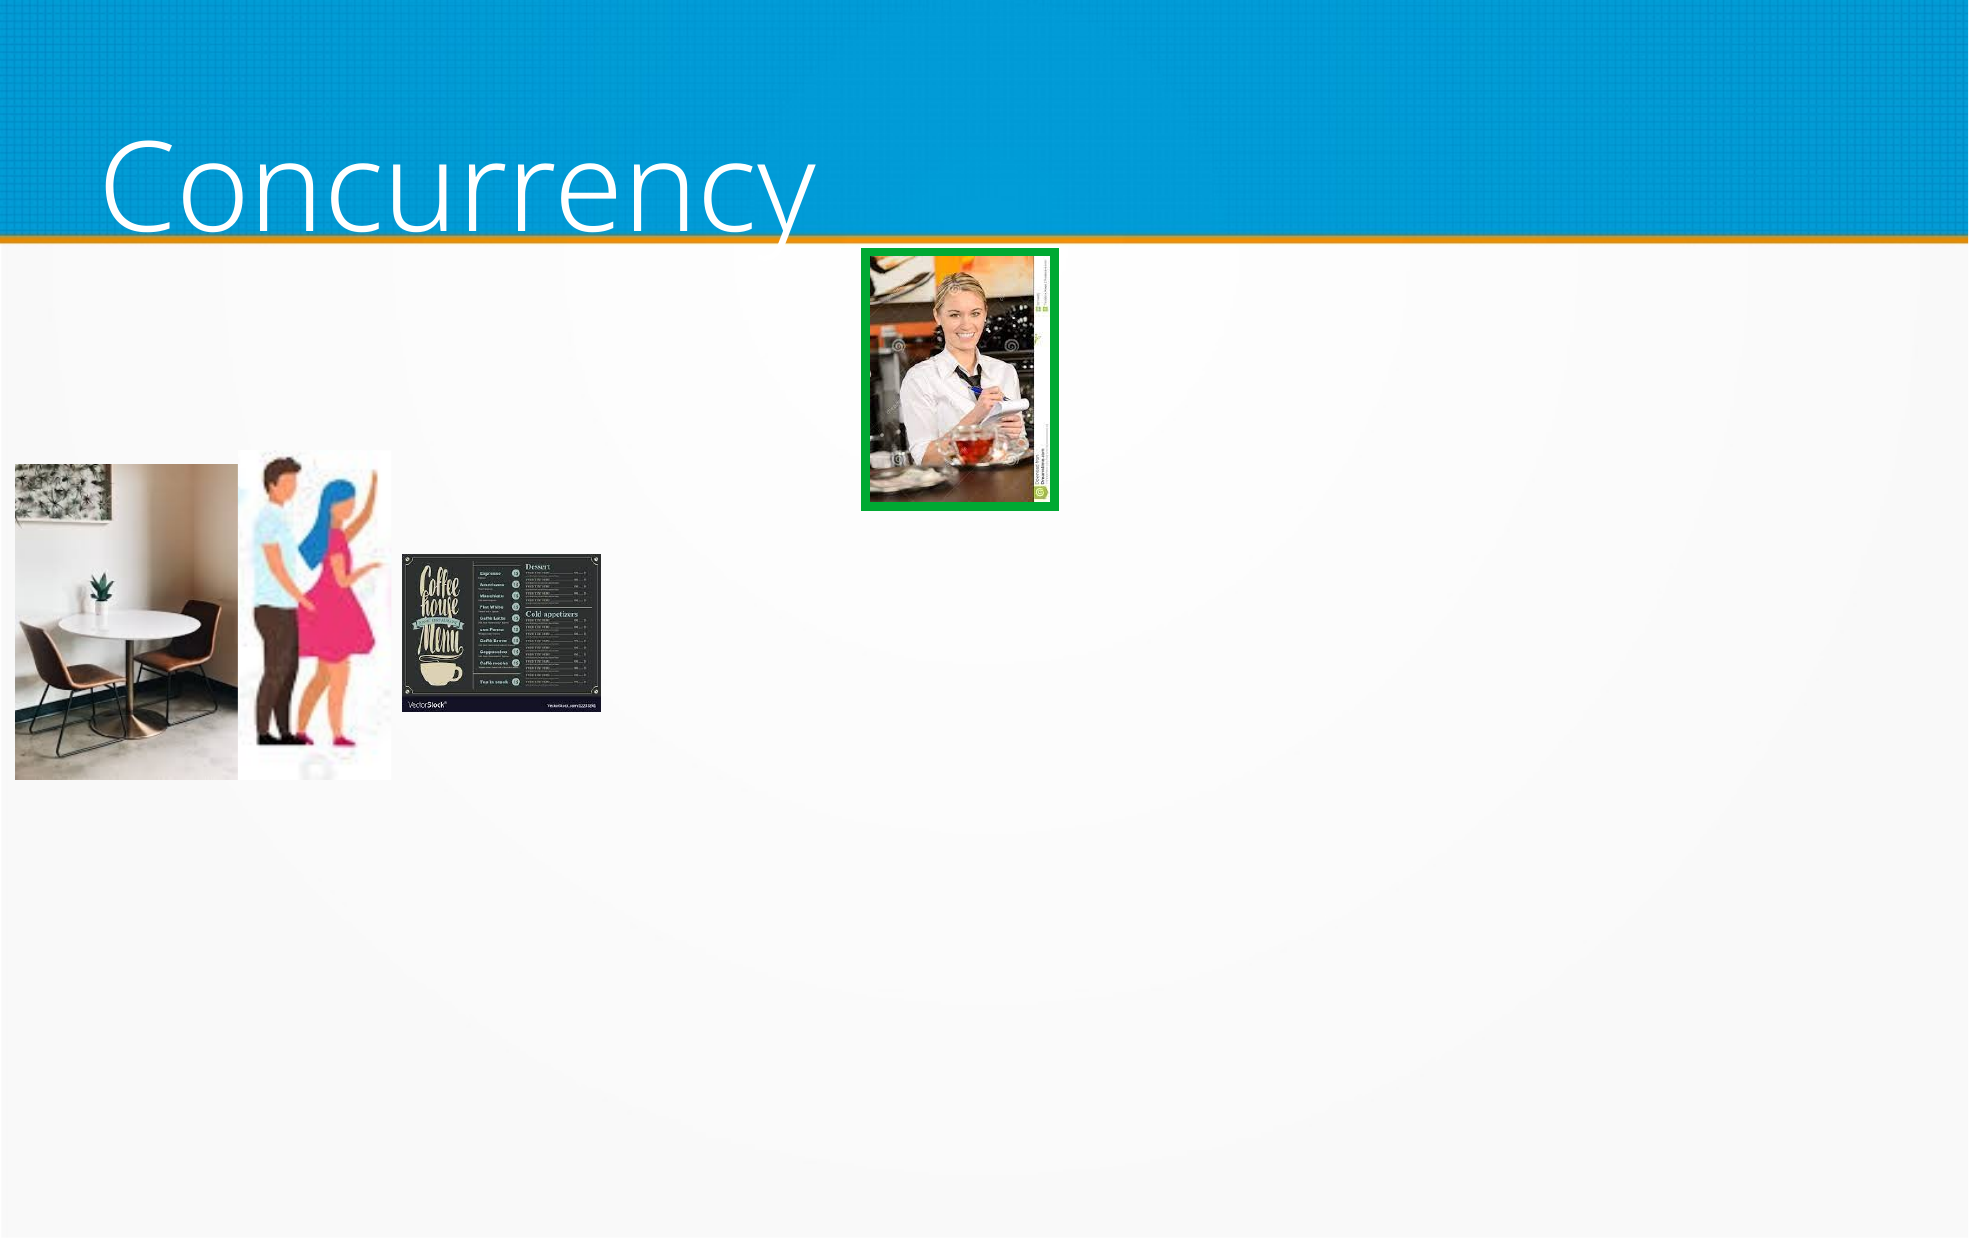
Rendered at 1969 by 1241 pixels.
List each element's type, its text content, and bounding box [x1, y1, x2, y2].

picture [870, 256, 1050, 503]
picture [0, 233, 1969, 1241]
title Concurrency [98, 49, 1870, 257]
